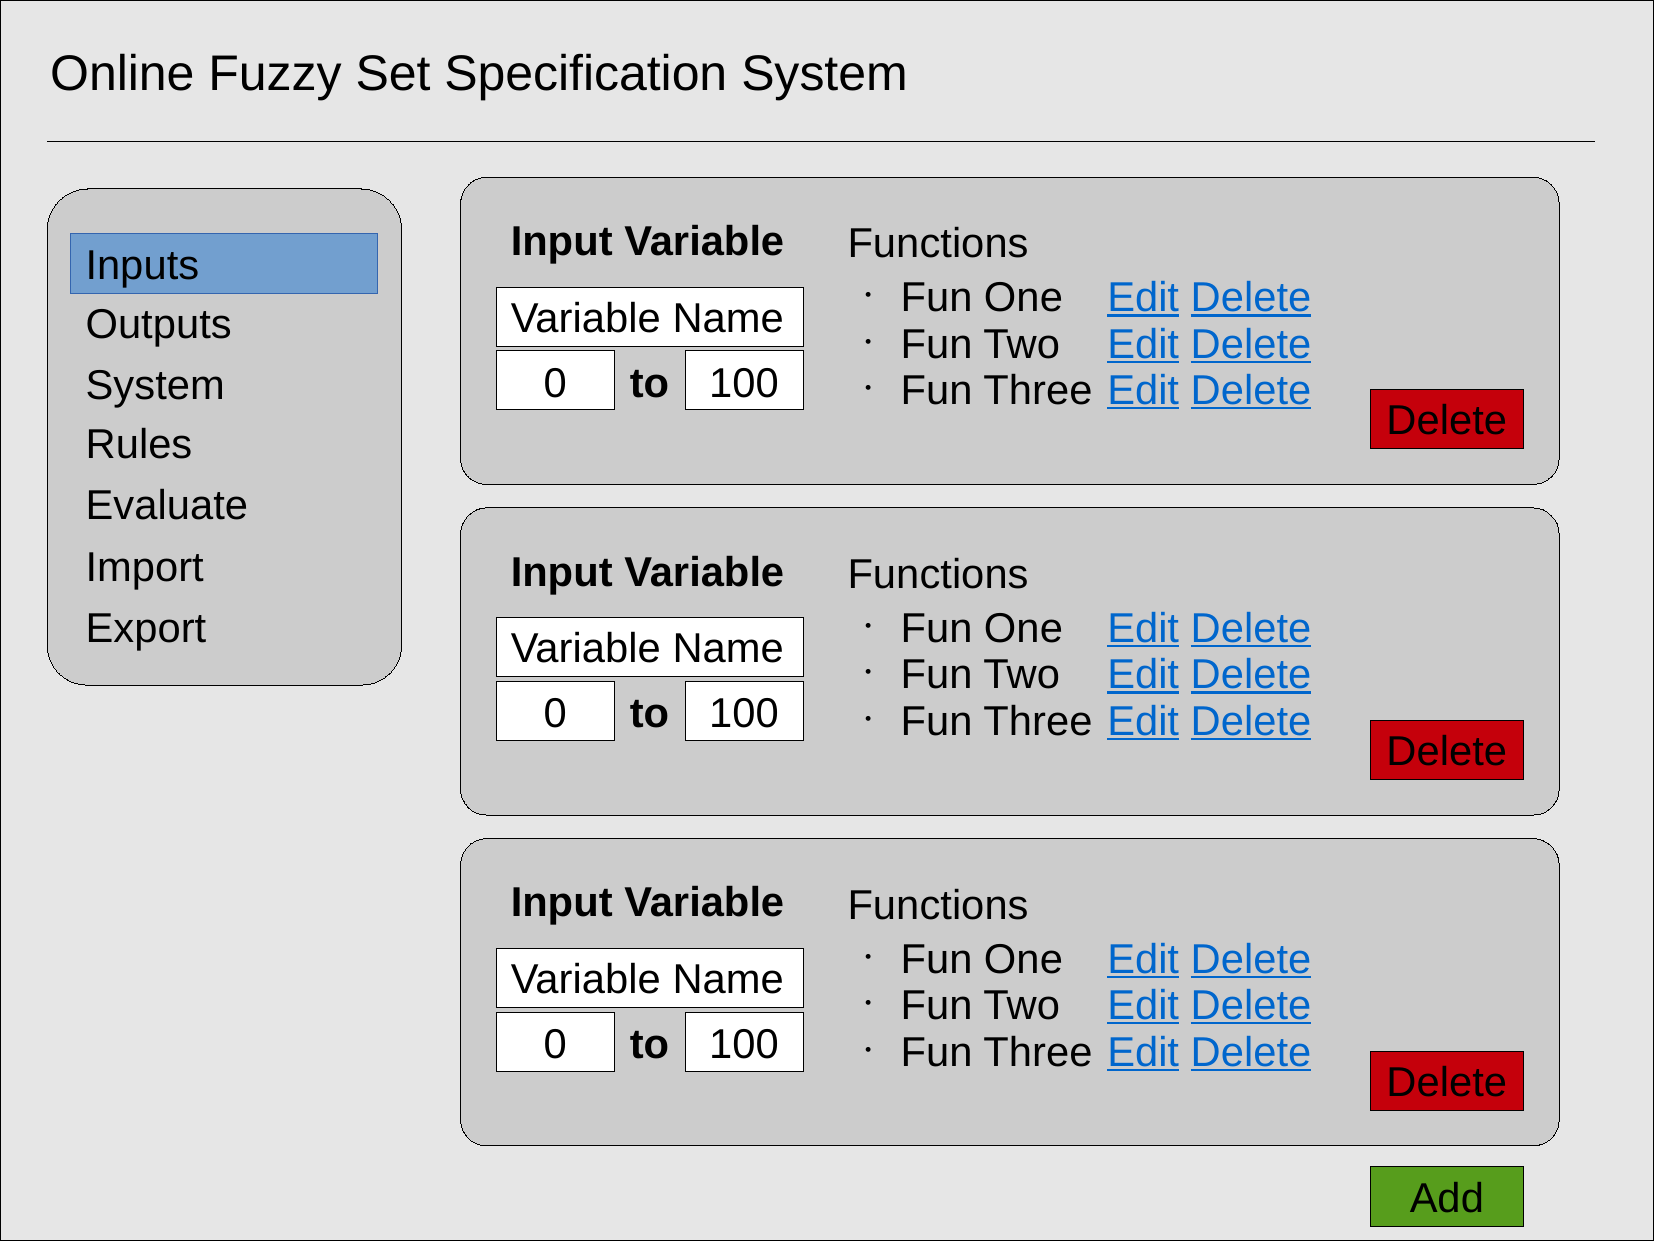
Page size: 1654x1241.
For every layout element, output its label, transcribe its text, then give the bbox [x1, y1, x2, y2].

text_box Variable Name [496, 617, 804, 680]
text_box 100 [709, 352, 804, 414]
text_box Delete [1370, 752, 1524, 782]
text_box Online Fuzzy Set Specification System [35, 37, 969, 109]
text_box Input Variable [496, 871, 815, 934]
text_box 0 [496, 682, 590, 745]
text_box [0, 0, 1654, 1241]
text_box Functions [832, 874, 1117, 936]
text_box Fun One Fun Two Fun Three [850, 266, 1057, 422]
text_box Variable Name [496, 287, 804, 349]
text_box Inputs [70, 233, 355, 293]
text_box Functions [832, 543, 1117, 605]
text_box Edit Delete Edit Delete Edit Delete [1057, 266, 1554, 422]
text_box Fun One Fun Two Fun Three [850, 597, 1057, 752]
text_box to [590, 682, 709, 745]
text_box Delete [1370, 422, 1524, 452]
text_box 0 [496, 352, 590, 414]
text_box Functions [832, 212, 1117, 274]
text_box Rules [70, 413, 355, 474]
text_box Import [70, 535, 355, 597]
text_box System [70, 354, 355, 413]
text_box 100 [709, 682, 804, 745]
text_box Input Variable [496, 210, 815, 272]
text_box 0 [496, 1013, 590, 1075]
text_box Export [70, 597, 355, 659]
text_box to [590, 352, 709, 414]
text_box Edit Delete Edit Delete Edit Delete [1057, 597, 1554, 752]
text_box Fun One Fun Two Fun Three [850, 928, 1057, 1083]
text_box 100 [709, 1013, 804, 1075]
text_box Input Variable [496, 541, 815, 603]
text_box Variable Name [496, 948, 804, 1010]
text_box to [590, 1013, 709, 1075]
text_box Edit Delete Edit Delete Edit Delete [1057, 928, 1554, 1083]
text_box Add [1370, 1166, 1524, 1229]
text_box Delete [1370, 1083, 1524, 1113]
text_box Evaluate [70, 474, 355, 535]
text_box Outputs [70, 293, 355, 354]
